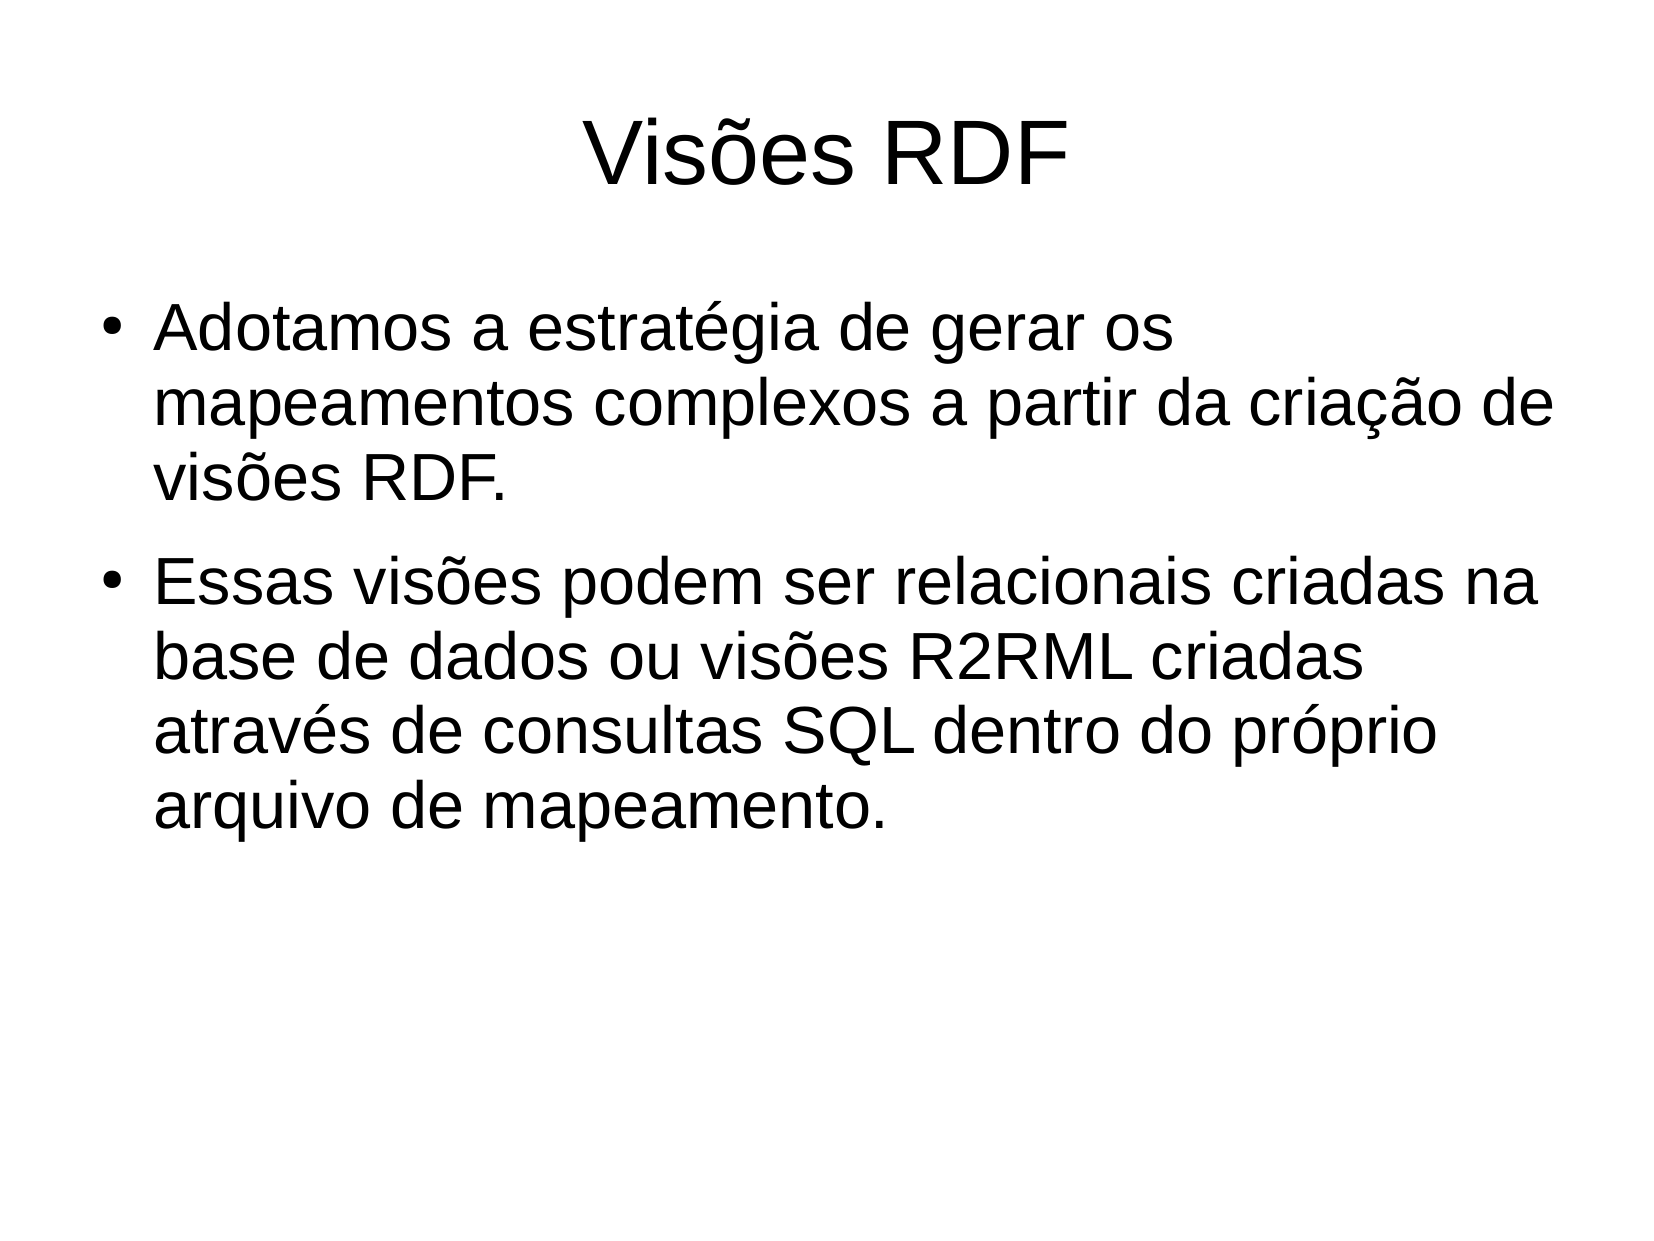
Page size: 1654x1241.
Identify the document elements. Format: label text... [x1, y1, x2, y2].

list Adotamos a estratégia de gerar os mapeamentos complexos a partir da criação de visões RDF. Essas visões podem ser relacionais criadas na base de dados ou visões R2RML criadas através de consultas SQL dentro do próprio arquivo de mapeamento. [82, 290, 1571, 1109]
title Visões RDF [82, 49, 1571, 257]
